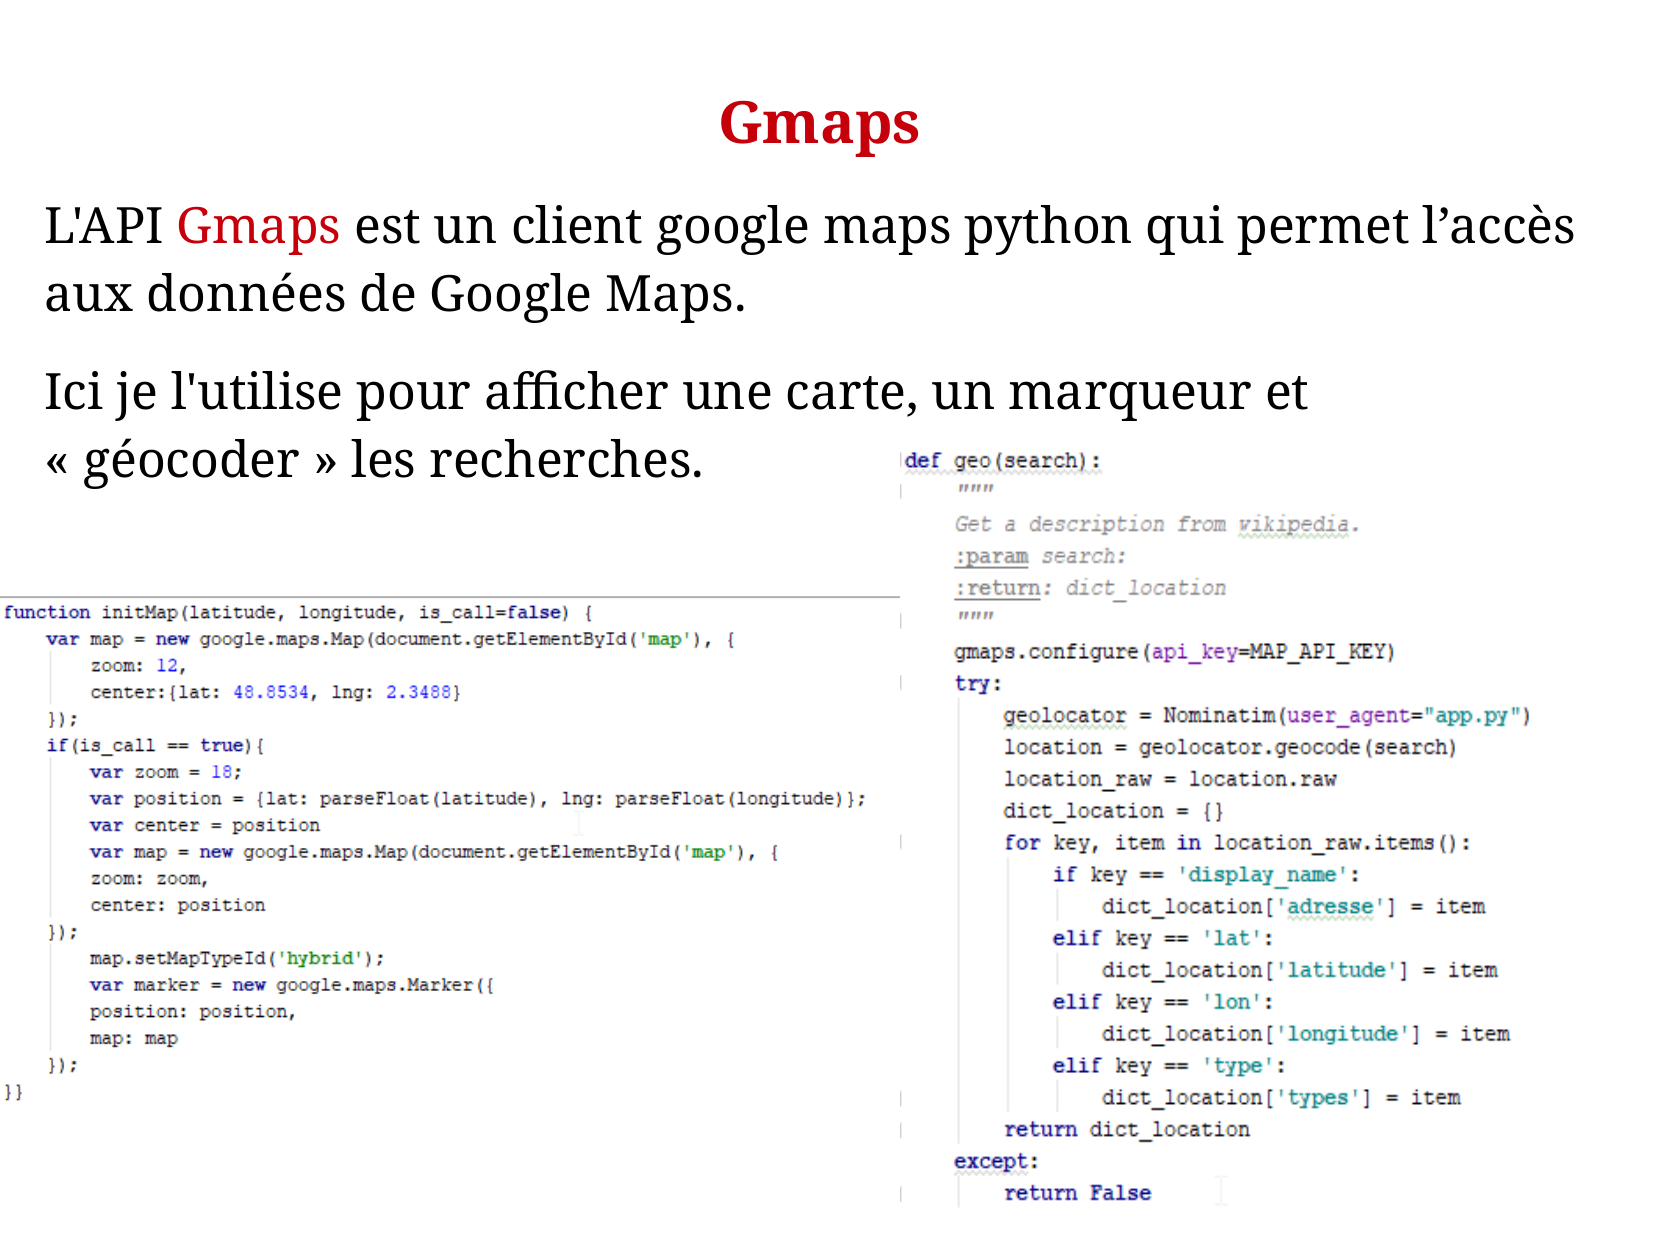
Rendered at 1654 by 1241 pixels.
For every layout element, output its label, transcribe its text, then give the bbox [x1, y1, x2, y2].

list Gmaps L'API Gmaps est un client google maps python qui permet l’accès aux données de Google Maps. Ici je l'utilise pour afficher une carte, un marqueur et « géocoder » les recherches. [44, 81, 1610, 1124]
picture [0, 421, 1559, 1221]
